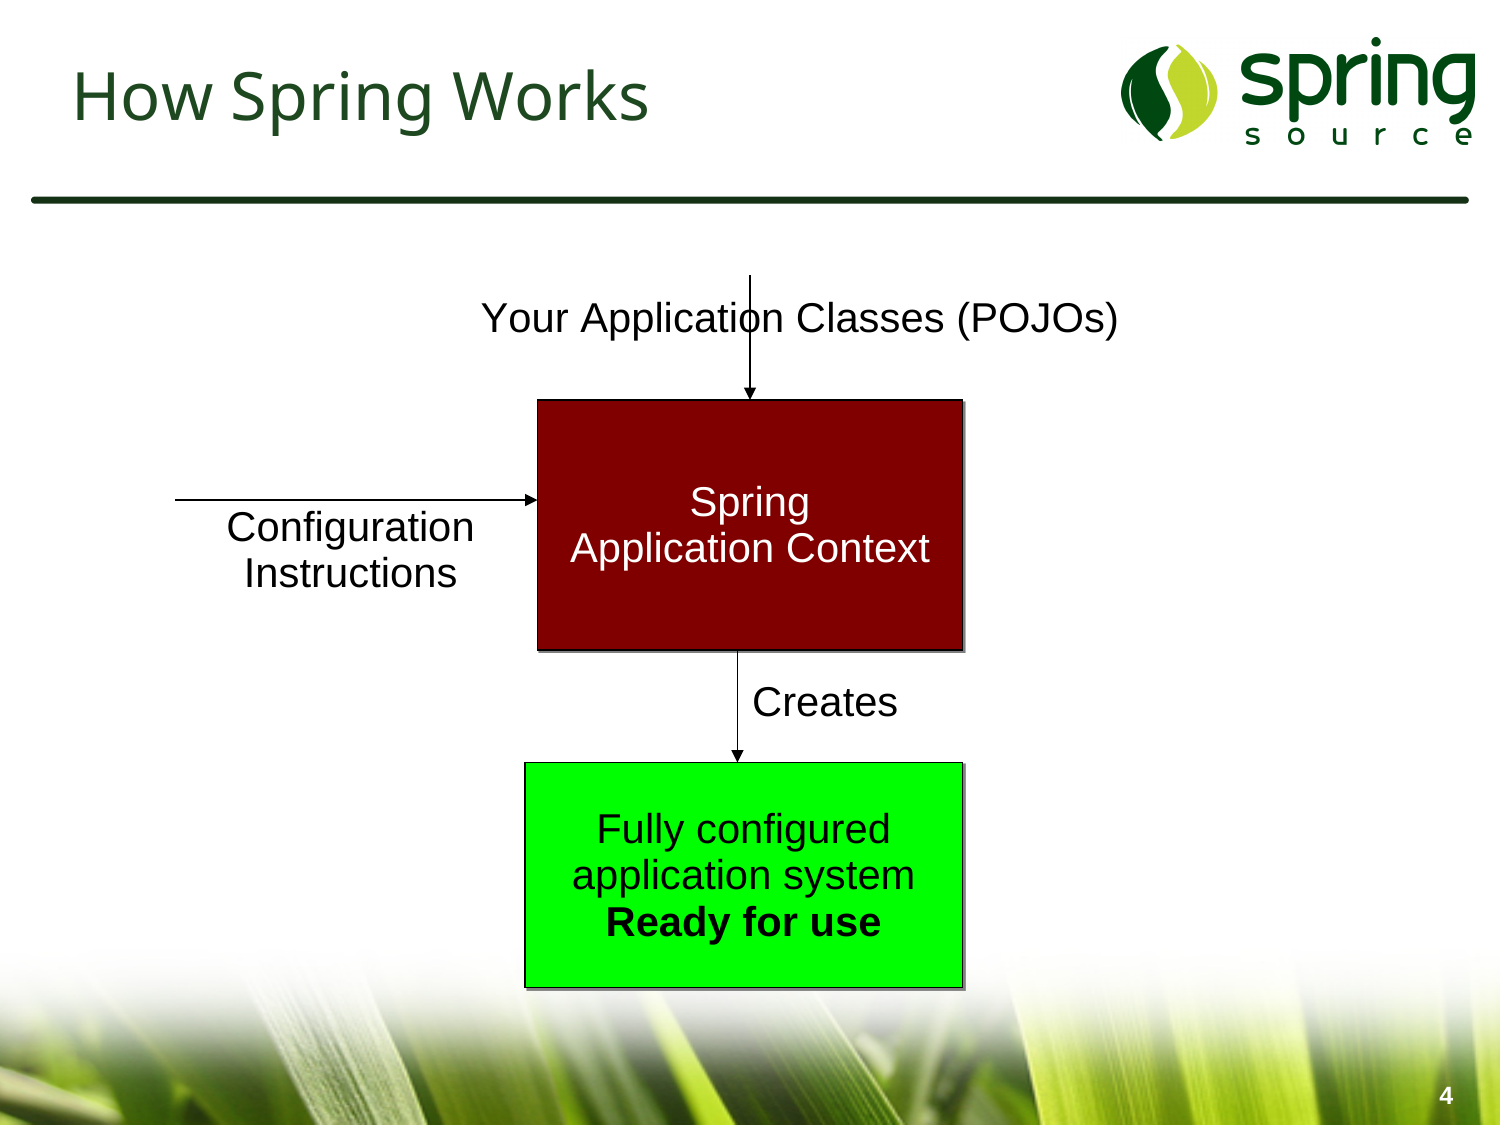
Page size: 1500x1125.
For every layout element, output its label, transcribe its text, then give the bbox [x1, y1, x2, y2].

text_box Configuration Instructions [211, 496, 490, 605]
picture [0, 944, 1500, 1125]
text_box Spring Application Context [537, 399, 963, 651]
text_box Your Application Classes (POJOs) [462, 287, 1138, 350]
text_box Creates [737, 671, 914, 734]
picture [1121, 37, 1475, 145]
title How Spring Works [56, 13, 1089, 176]
text_box Fully configured application system Ready for use [525, 762, 963, 988]
